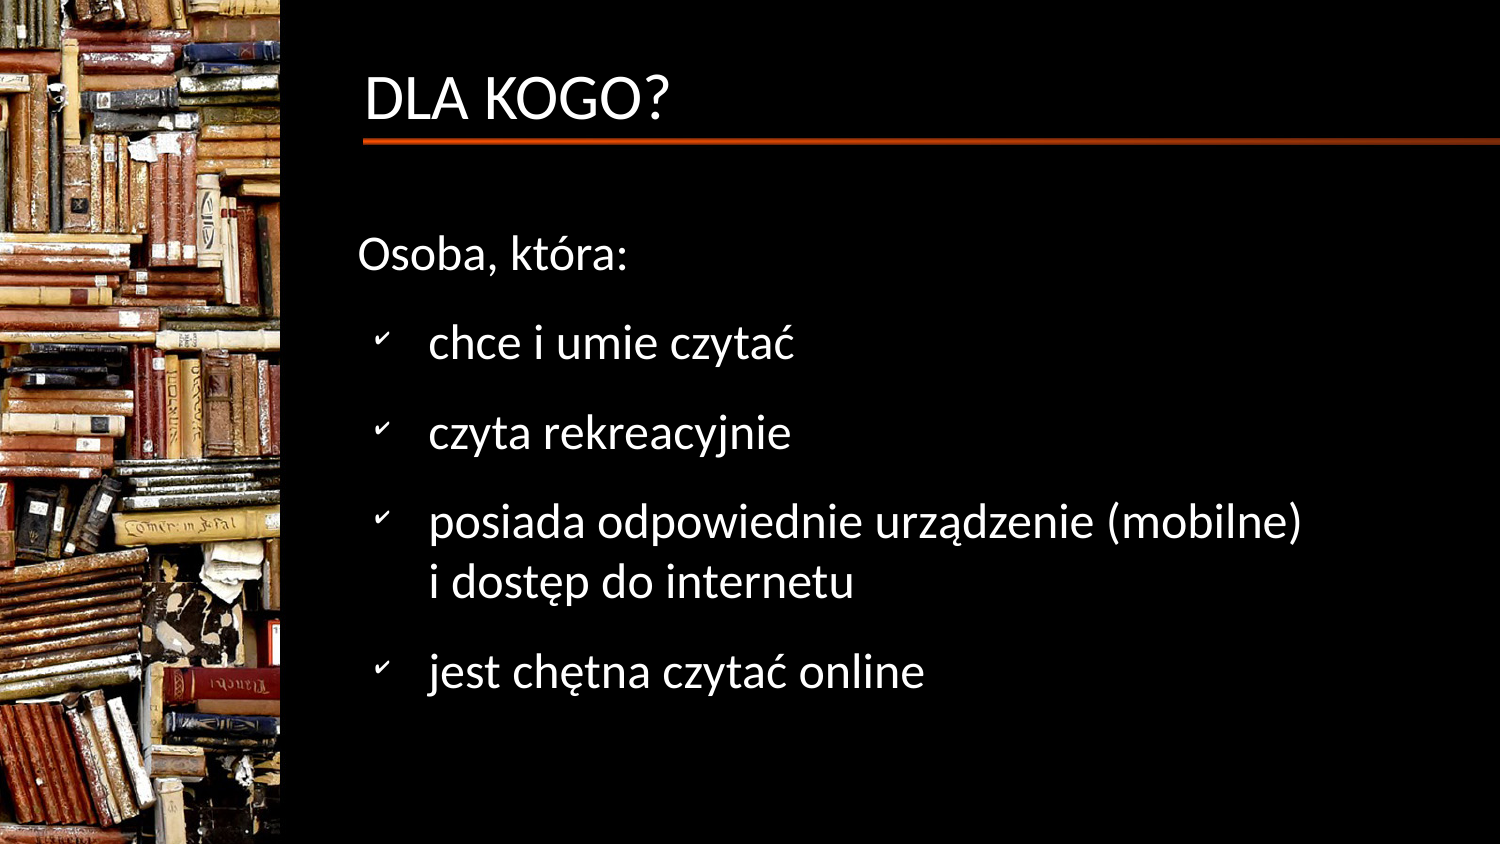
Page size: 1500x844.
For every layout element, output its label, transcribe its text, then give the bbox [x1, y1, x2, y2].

picture [0, 0, 1500, 844]
title DLA KOGO? [349, 46, 1427, 141]
list Osoba, która: chce i umie czytać czyta rekreacyjnie posiada odpowiednie urządzenie (mobilne) i dostęp do internetu jest chętna czytać online [342, 212, 1489, 721]
